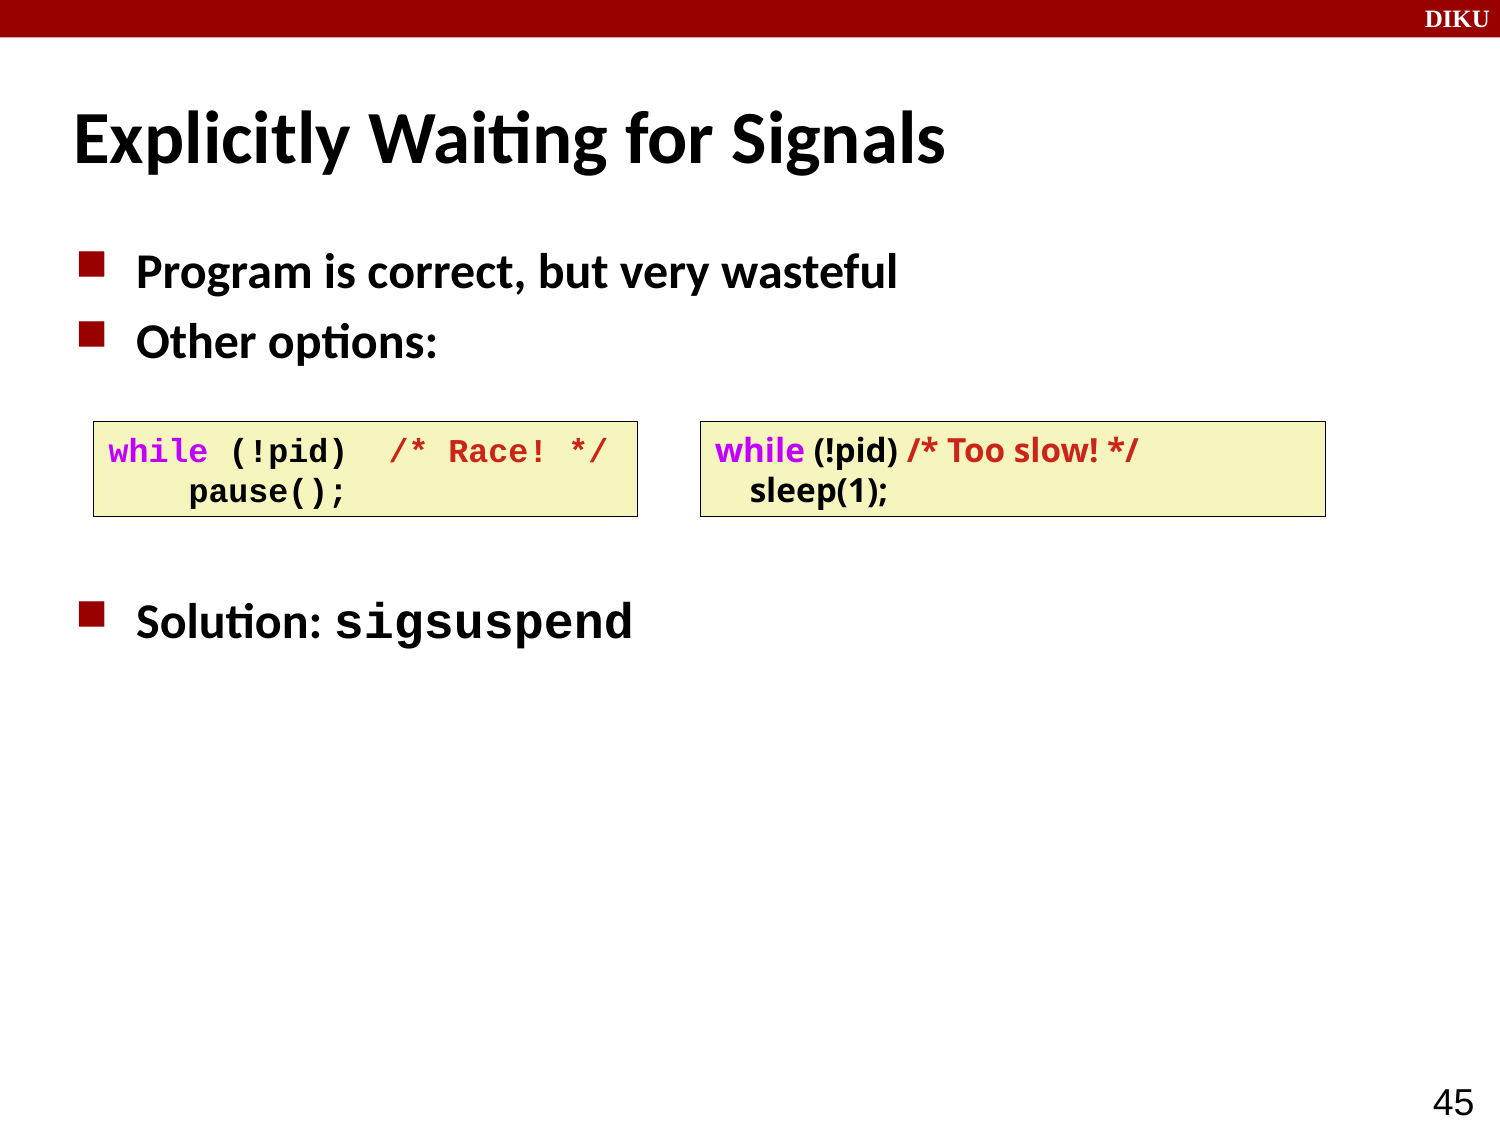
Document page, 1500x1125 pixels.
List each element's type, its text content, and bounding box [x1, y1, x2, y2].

text_box while (!pid) /* Race! */ pause(); [93, 421, 638, 517]
text_box Program is correct, but very wasteful Other options: Solution: sigsuspend [65, 230, 1361, 313]
text_box Explicitly Waiting for Signals [58, 71, 1450, 197]
text_box while (!pid) /* Too slow! */ sleep(1); [699, 421, 1325, 517]
